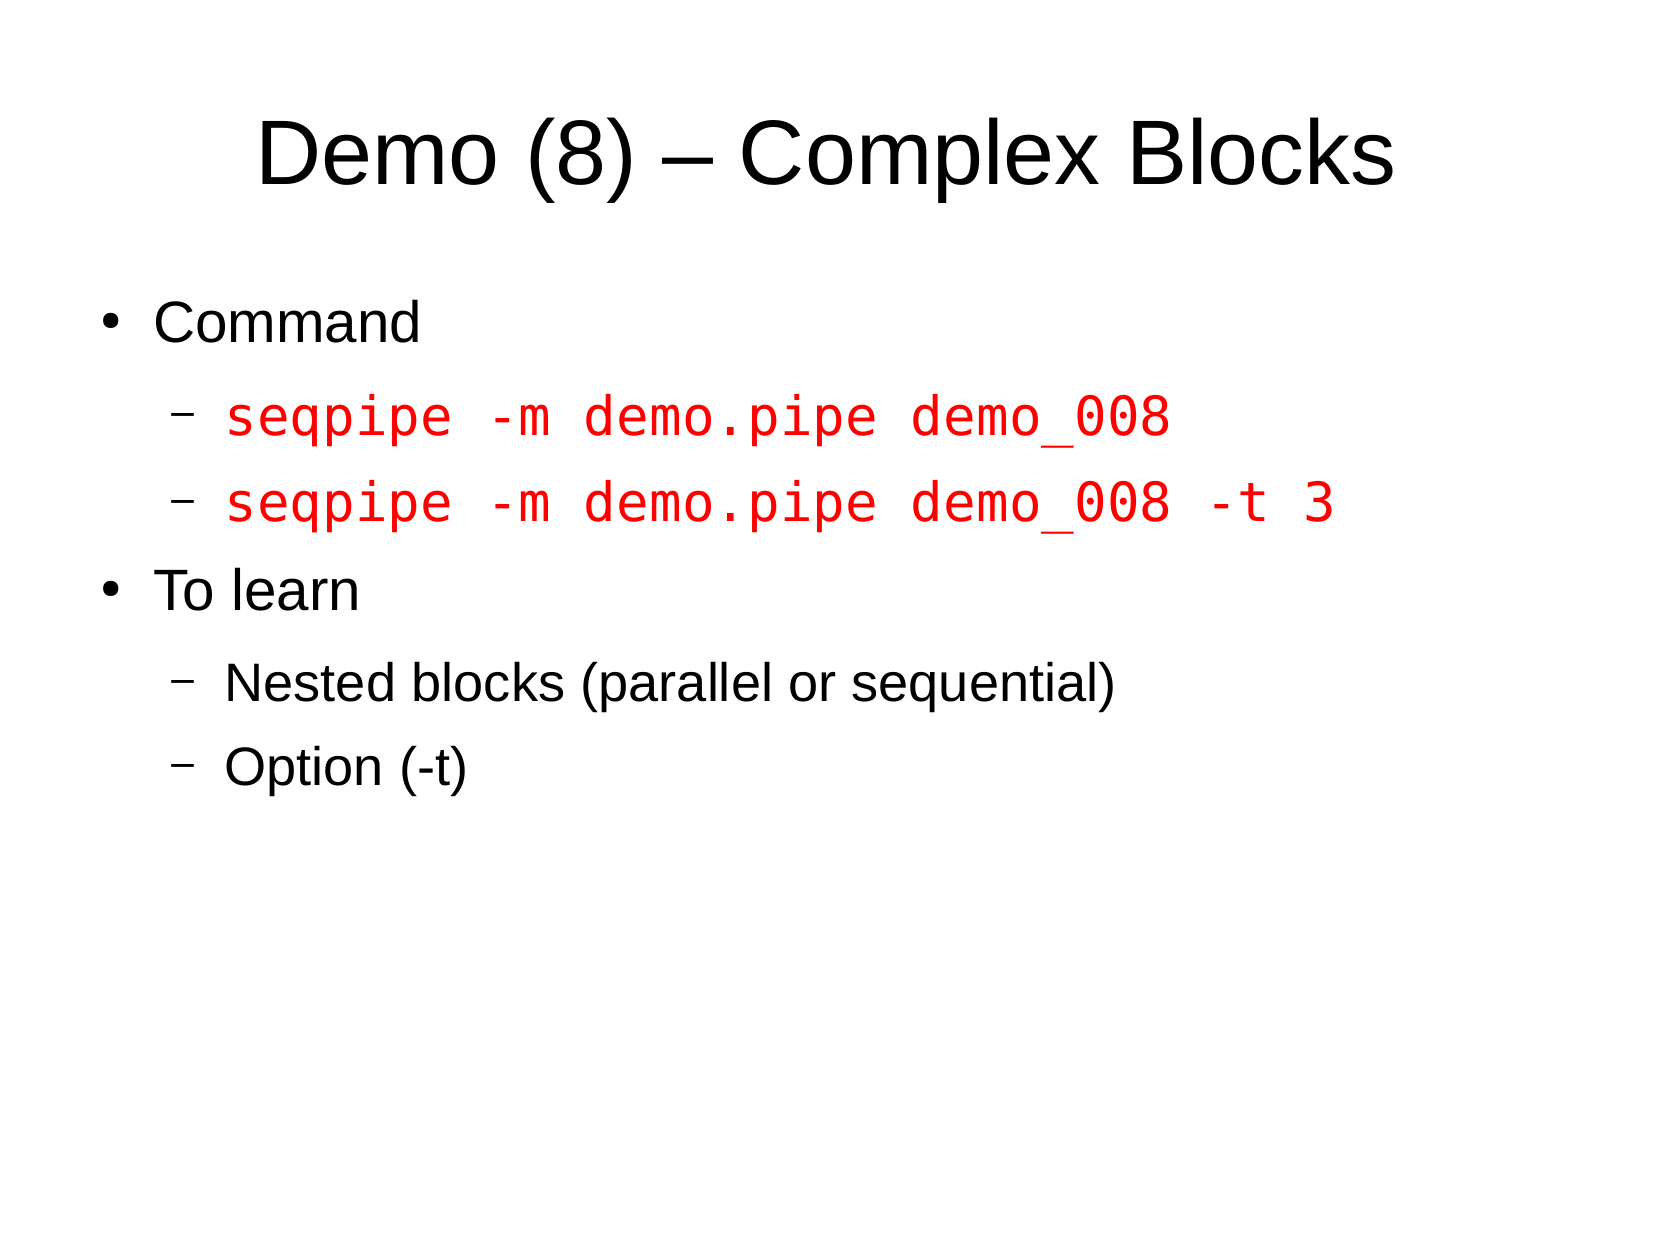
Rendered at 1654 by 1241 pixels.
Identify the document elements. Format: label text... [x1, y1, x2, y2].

list Command seqpipe -m demo.pipe demo_008 seqpipe -m demo.pipe demo_008 -t 3 To learn Nested blocks (parallel or sequential) Option (-t) [82, 290, 1538, 1051]
title Demo (8) – Complex Blocks [82, 49, 1571, 257]
